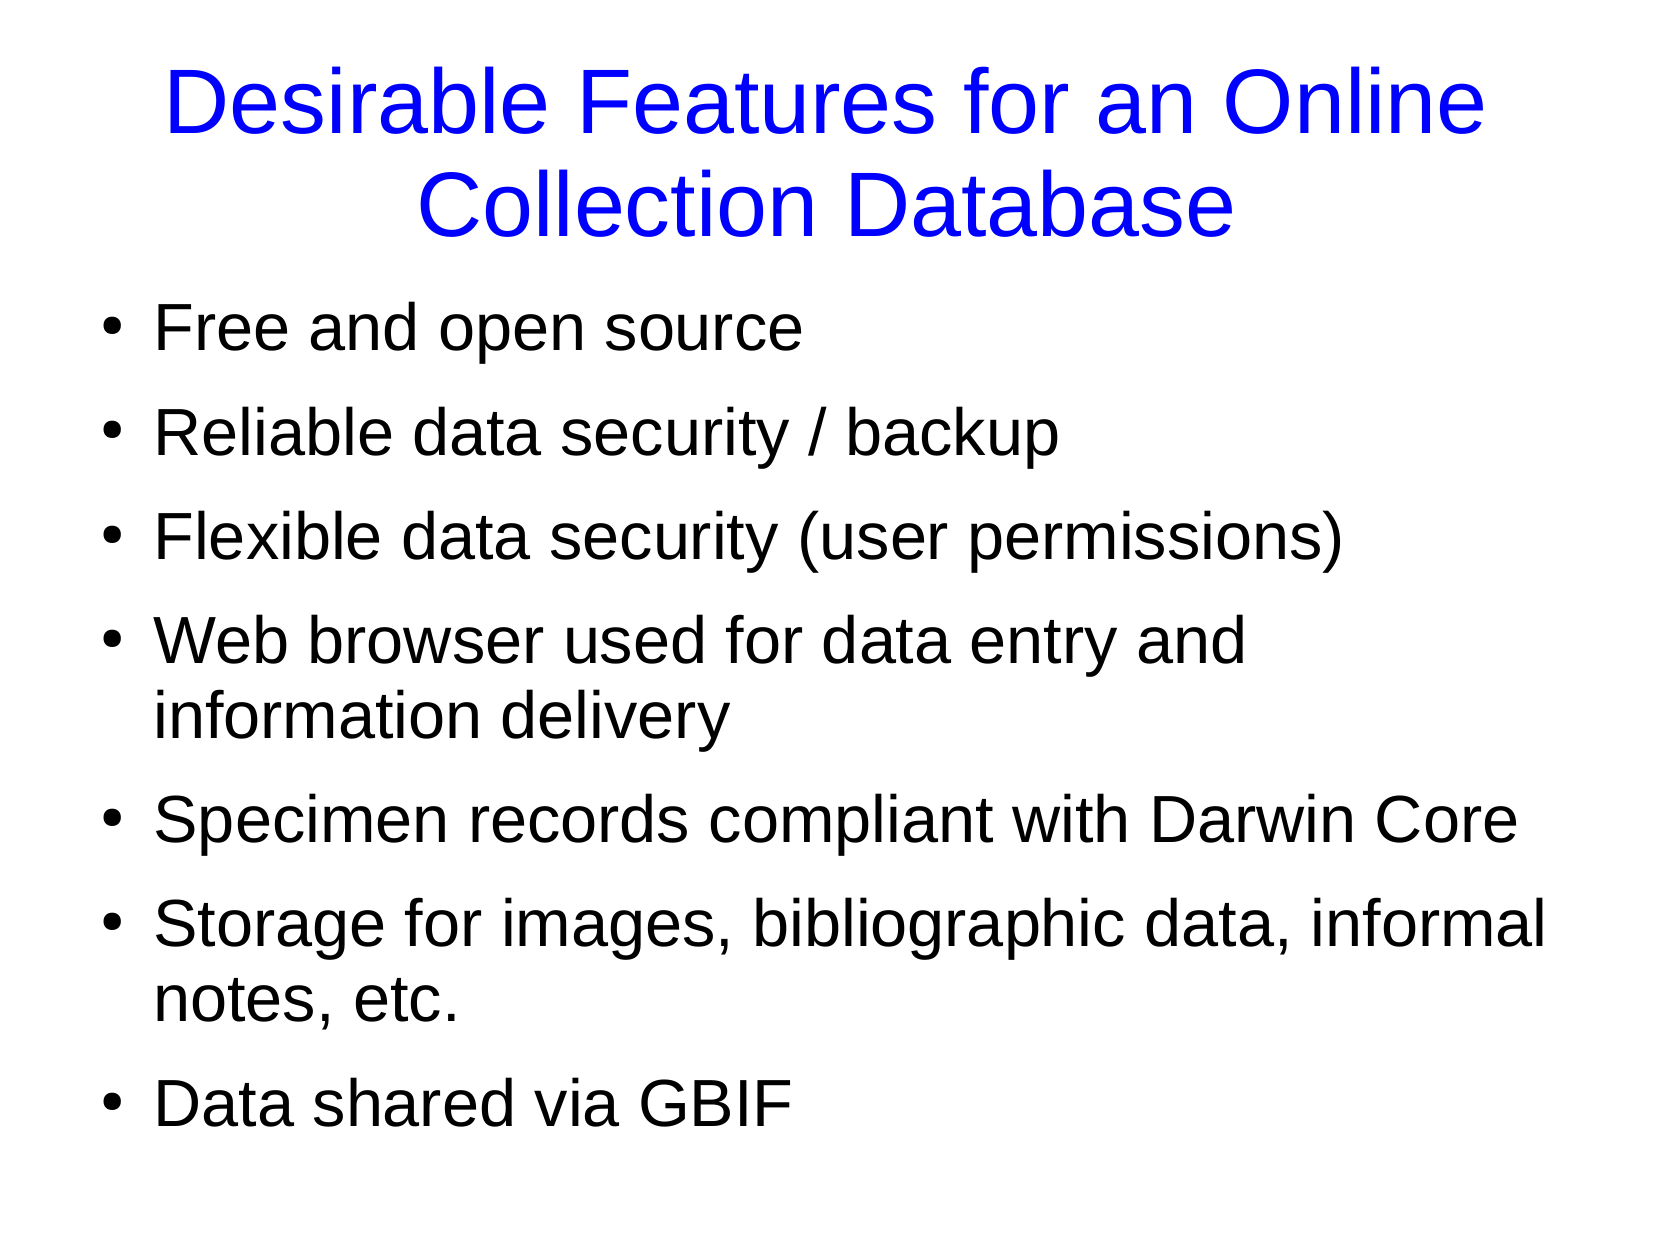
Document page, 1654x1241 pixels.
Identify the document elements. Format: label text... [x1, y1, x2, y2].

title Desirable Features for an Online Collection Database [82, 50, 1571, 256]
list Free and open source Reliable data security / backup Flexible data security (user permissions) Web browser used for data entry and information delivery Specimen records compliant with Darwin Core Storage for images, bibliographic data, informal notes, etc. Data shared via GBIF [82, 290, 1571, 1141]
